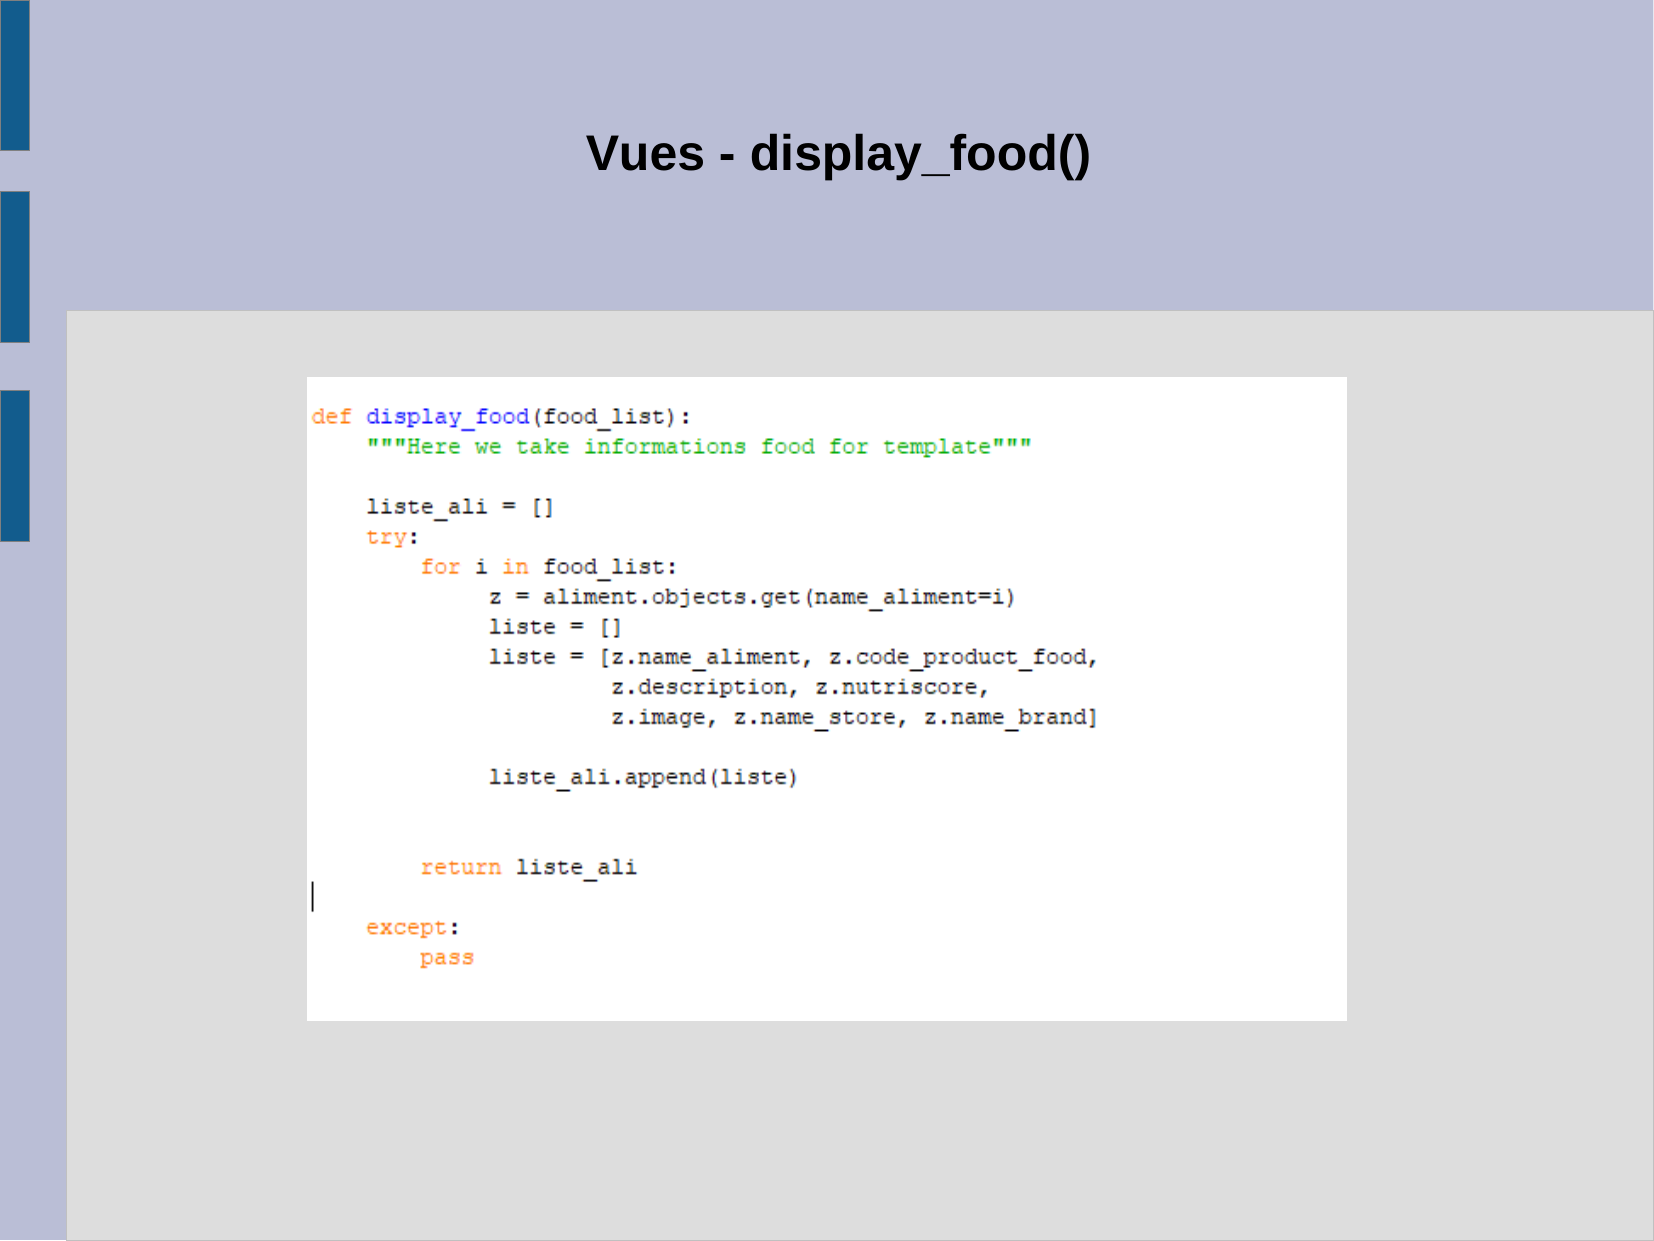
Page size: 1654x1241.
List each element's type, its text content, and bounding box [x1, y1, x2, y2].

title Vues - display_food() [82, 49, 1571, 257]
picture [307, 377, 1347, 1021]
